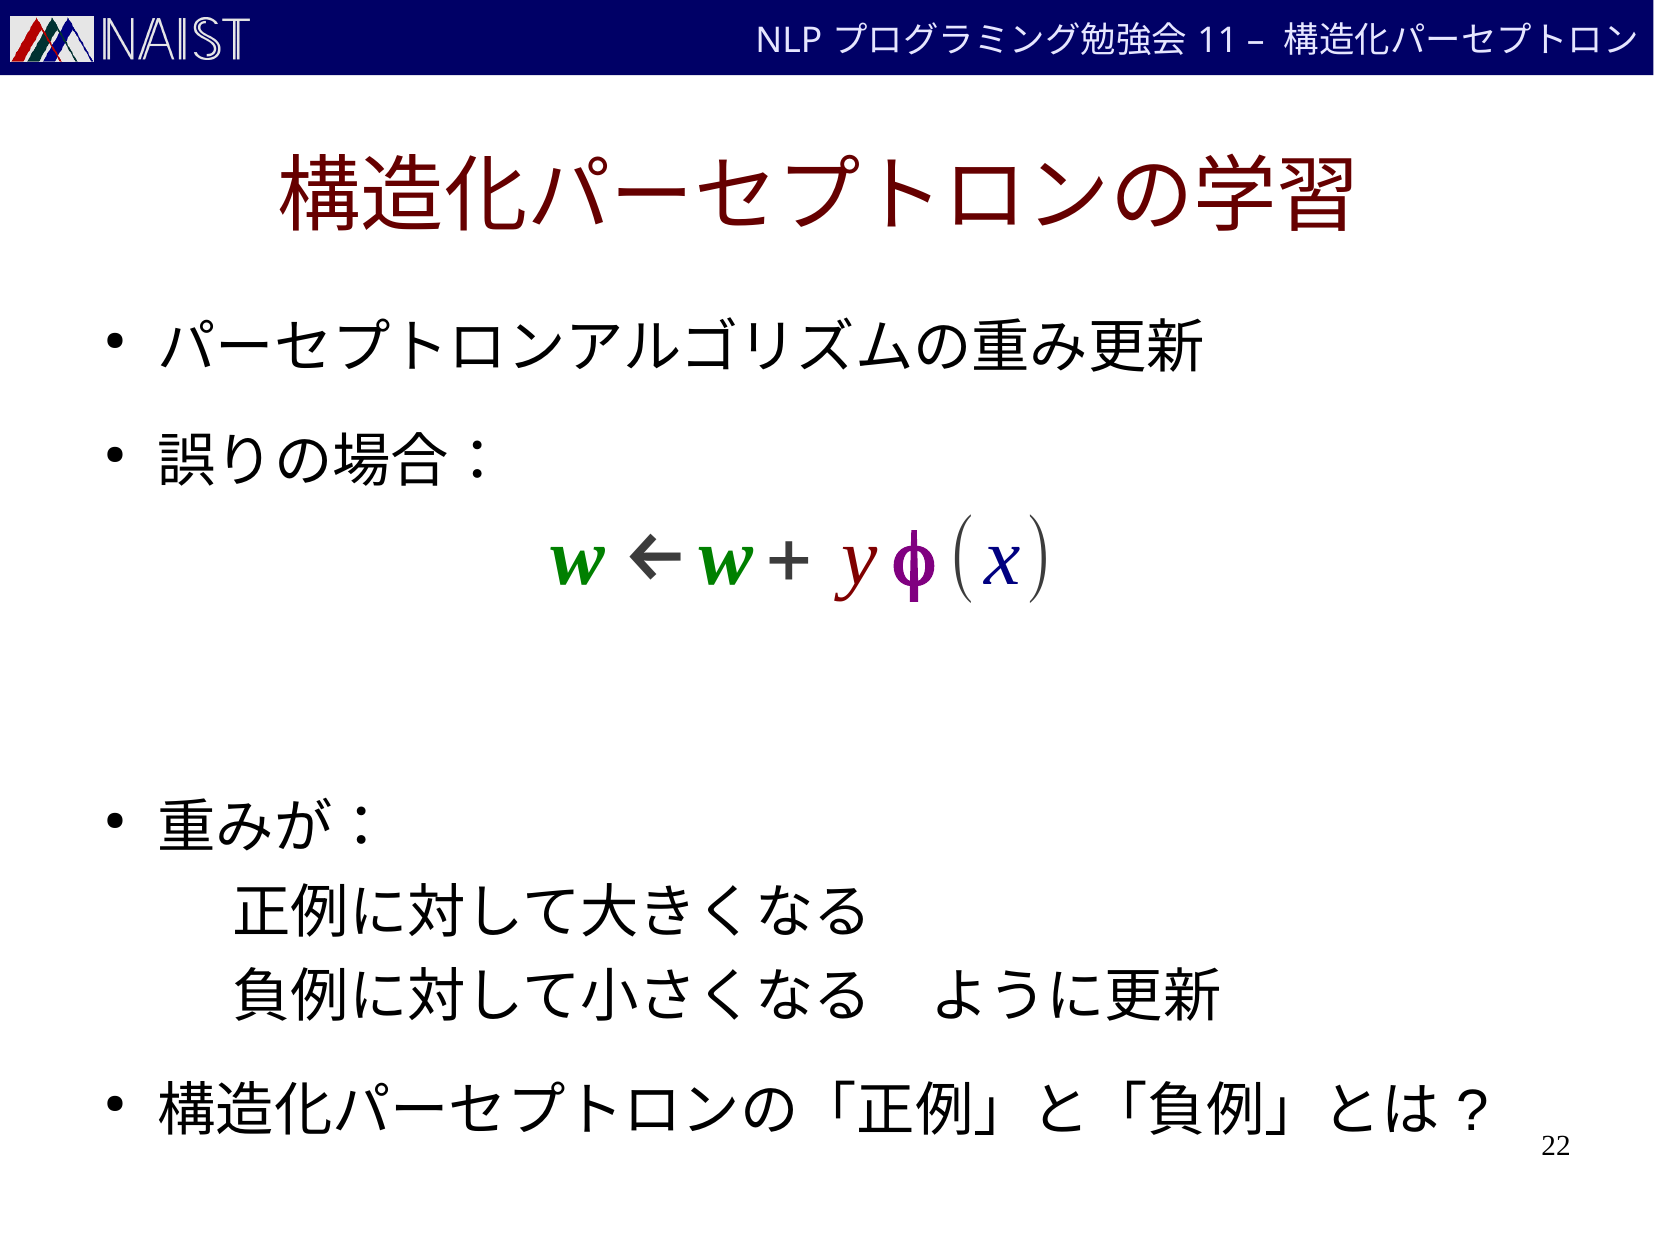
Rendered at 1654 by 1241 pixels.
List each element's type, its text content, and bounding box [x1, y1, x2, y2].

picture [102, 17, 251, 60]
chart [525, 508, 1075, 606]
list パーセプトロンアルゴリズムの重み更新 誤りの場合： 重みが： 正例に対して大きくなる 負例に対して小さくなる ように更新 構造化パーセプトロンの「正例」と「負例」とは? [86, 300, 1576, 1119]
title 構造化パーセプトロンの学習 [75, 92, 1564, 285]
picture [10, 16, 94, 62]
